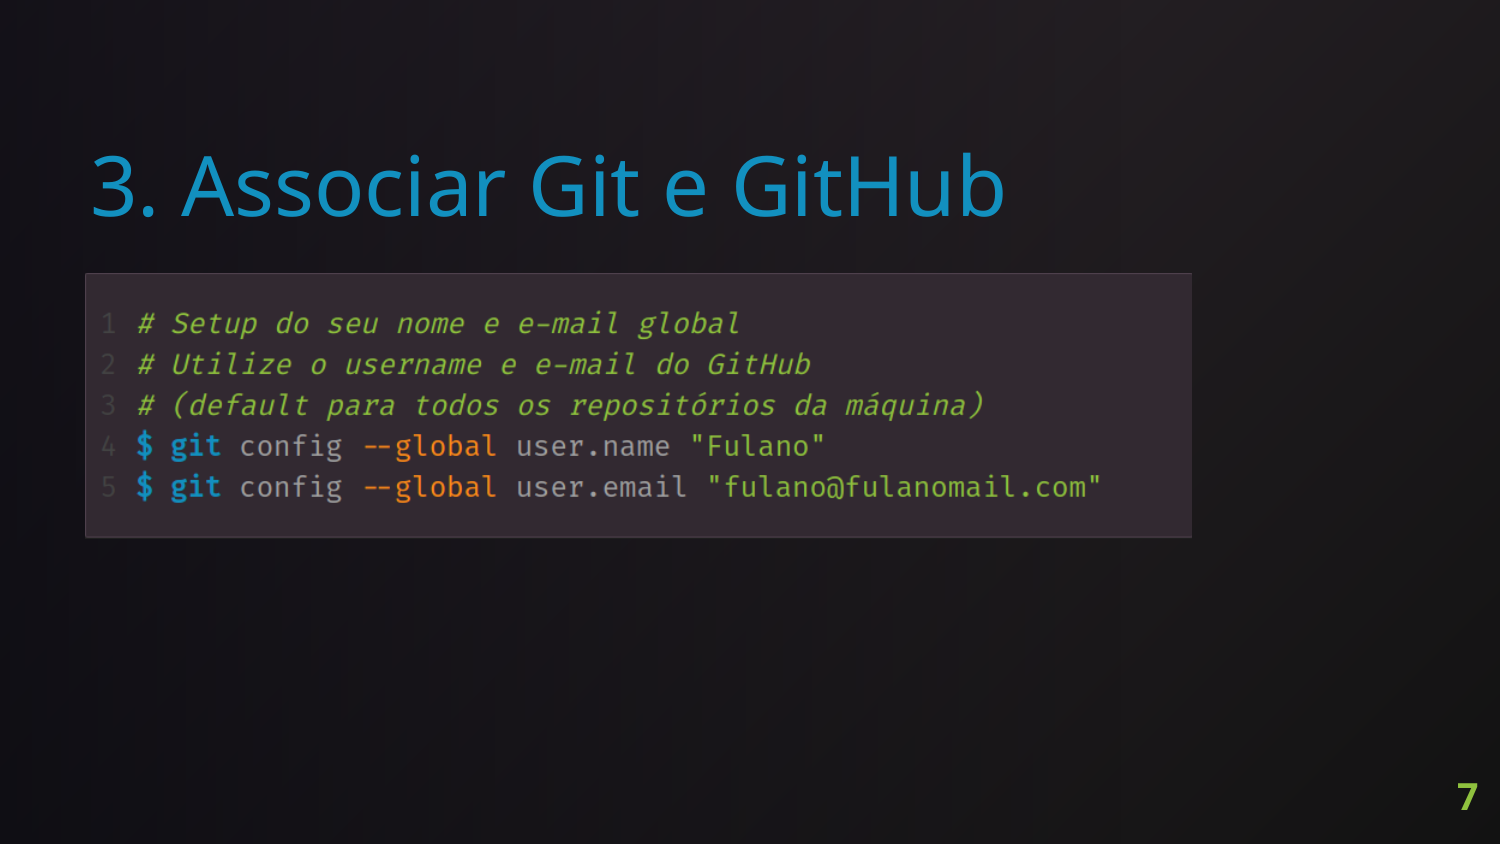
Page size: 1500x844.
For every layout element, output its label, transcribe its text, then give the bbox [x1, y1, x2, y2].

slide_number <number> [1407, 752, 1494, 844]
title 3. Associar Git e GitHub [75, 71, 1140, 249]
picture [85, 273, 1192, 539]
